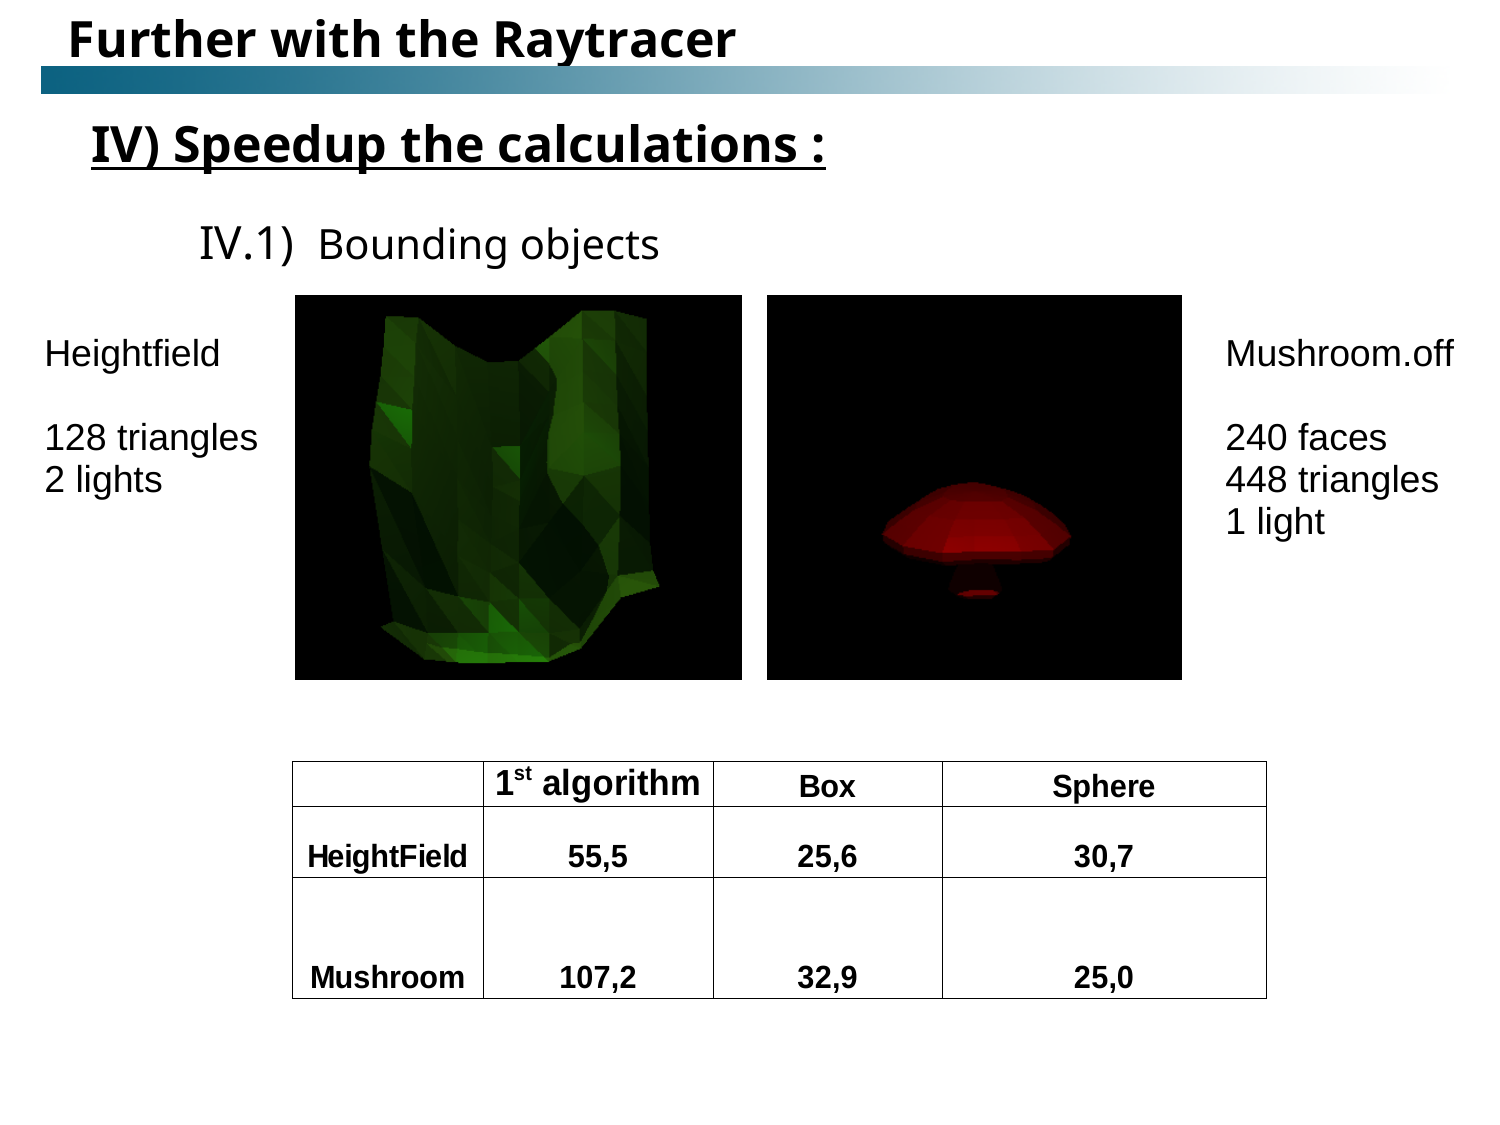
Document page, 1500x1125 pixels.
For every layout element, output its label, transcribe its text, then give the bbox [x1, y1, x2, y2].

chart [290, 759, 1269, 1051]
picture [295, 295, 742, 680]
picture [767, 295, 1182, 680]
text_box Heightfield 128 triangles 2 lights [29, 324, 296, 532]
text_box IV.1) Bounding objects [184, 203, 1182, 282]
title Further with the Raytracer [53, 1, 859, 66]
text_box Mushroom.off 240 faces 448 triangles 1 light [1210, 324, 1477, 550]
picture [41, 66, 1471, 94]
text_box IV) Speedup the calculations : [76, 101, 857, 186]
